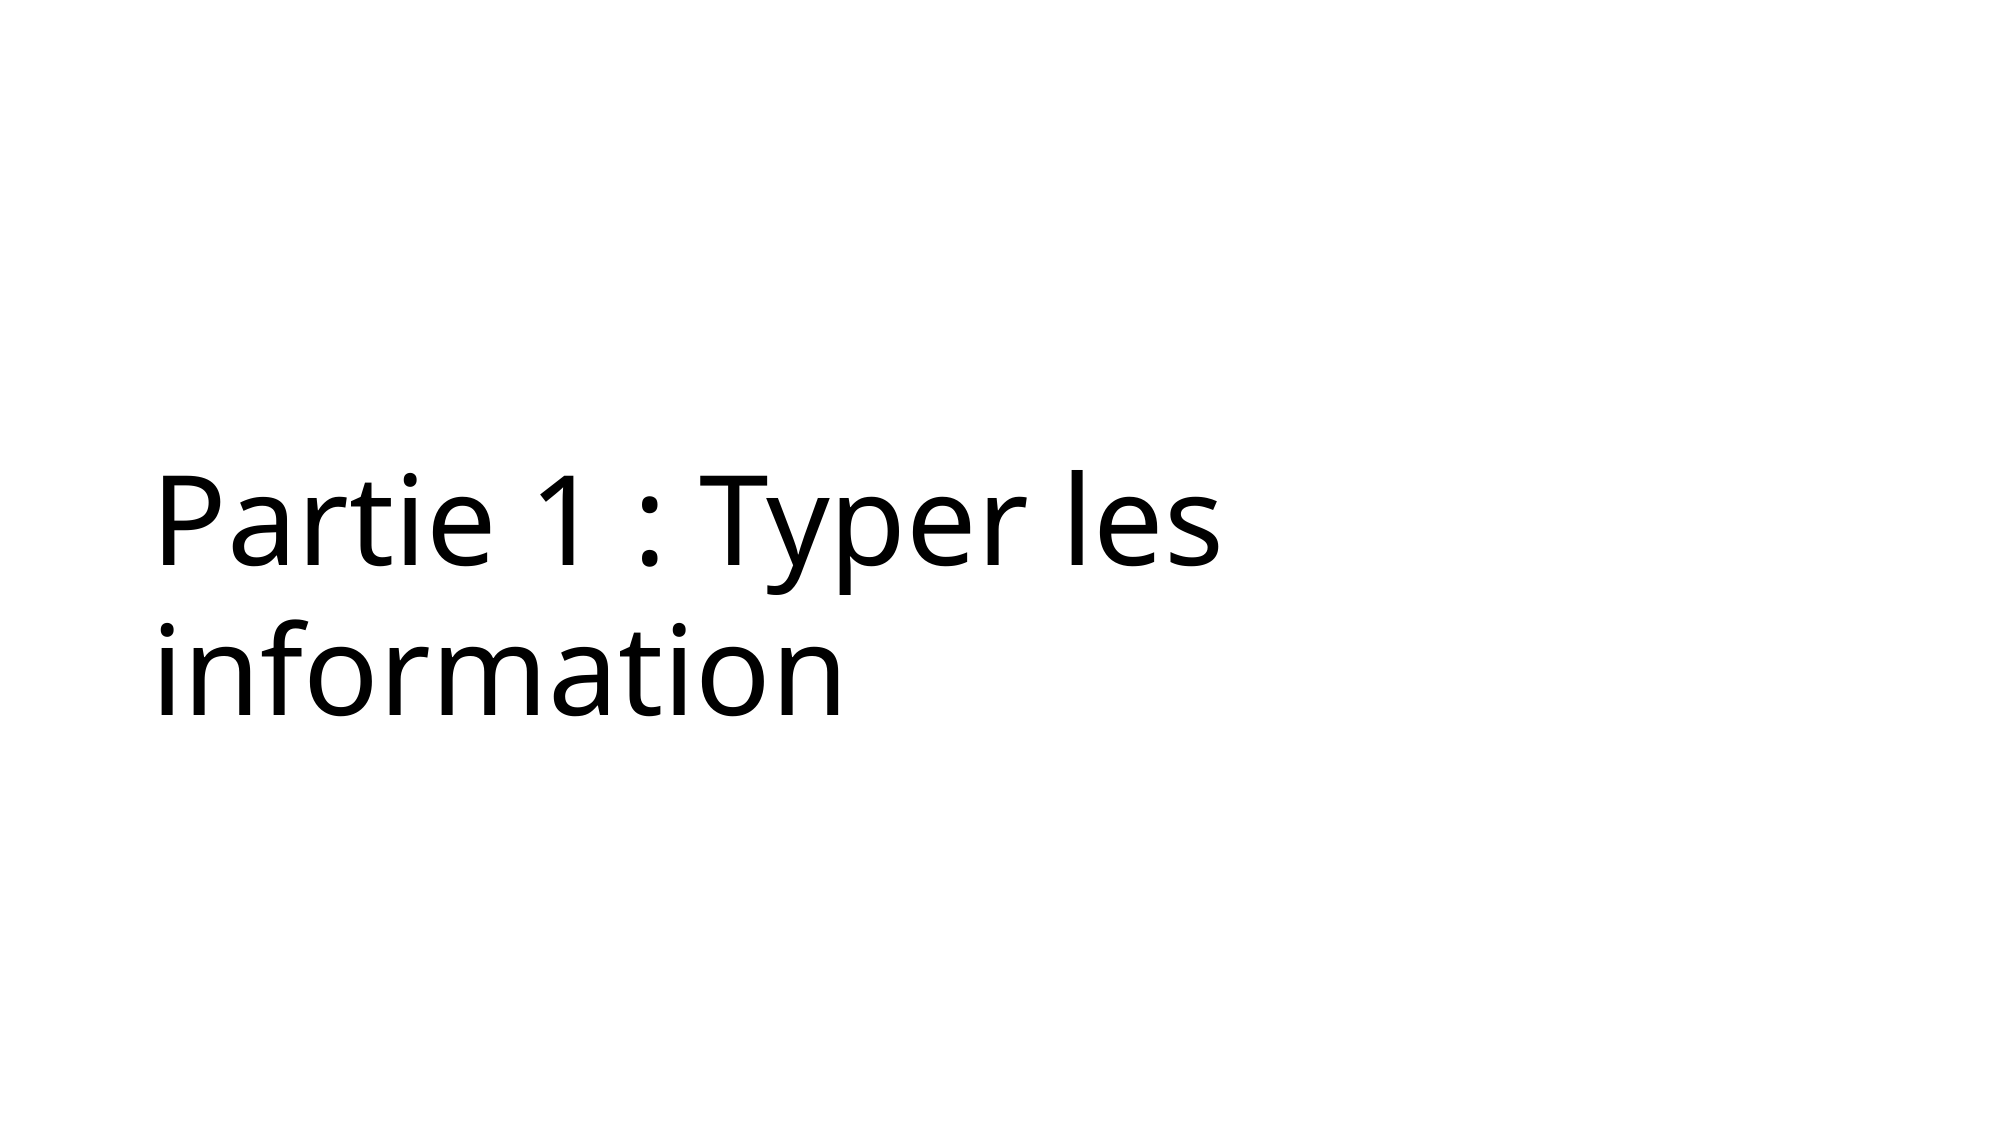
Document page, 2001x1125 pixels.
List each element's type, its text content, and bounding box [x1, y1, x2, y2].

title Partie 1 : Typer les information [136, 280, 1862, 749]
